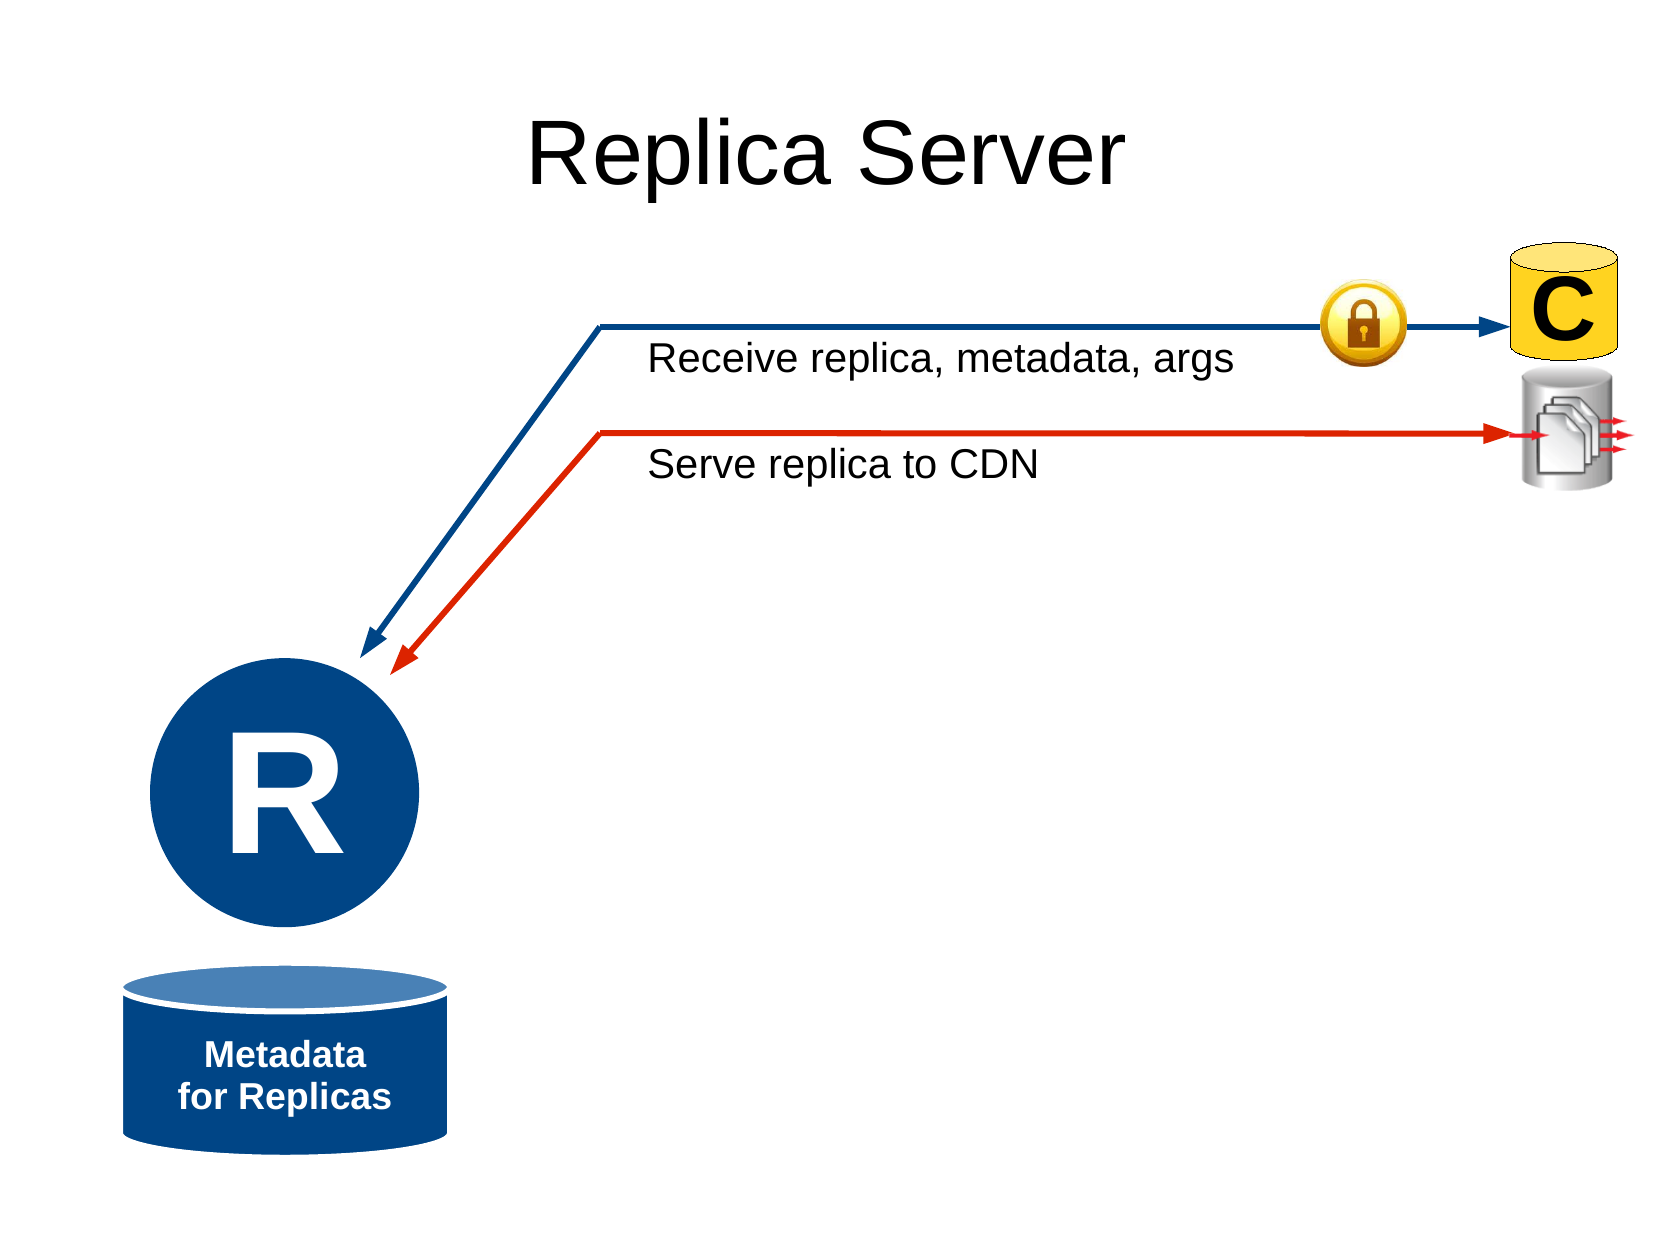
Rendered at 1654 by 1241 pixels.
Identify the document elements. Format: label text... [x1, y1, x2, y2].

text_box Metadata for Replicas [135, 1026, 436, 1126]
text_box Receive replica, metadata, args [597, 327, 1558, 389]
text_box [120, 988, 451, 1158]
picture [1320, 279, 1407, 367]
title Replica Server [82, 49, 1571, 257]
text_box Serve replica to CDN [597, 433, 1558, 495]
text_box R [150, 658, 420, 928]
text_box C [1510, 259, 1618, 361]
text_box Republish /foo/bar [120, 962, 451, 1012]
picture [1503, 365, 1641, 492]
